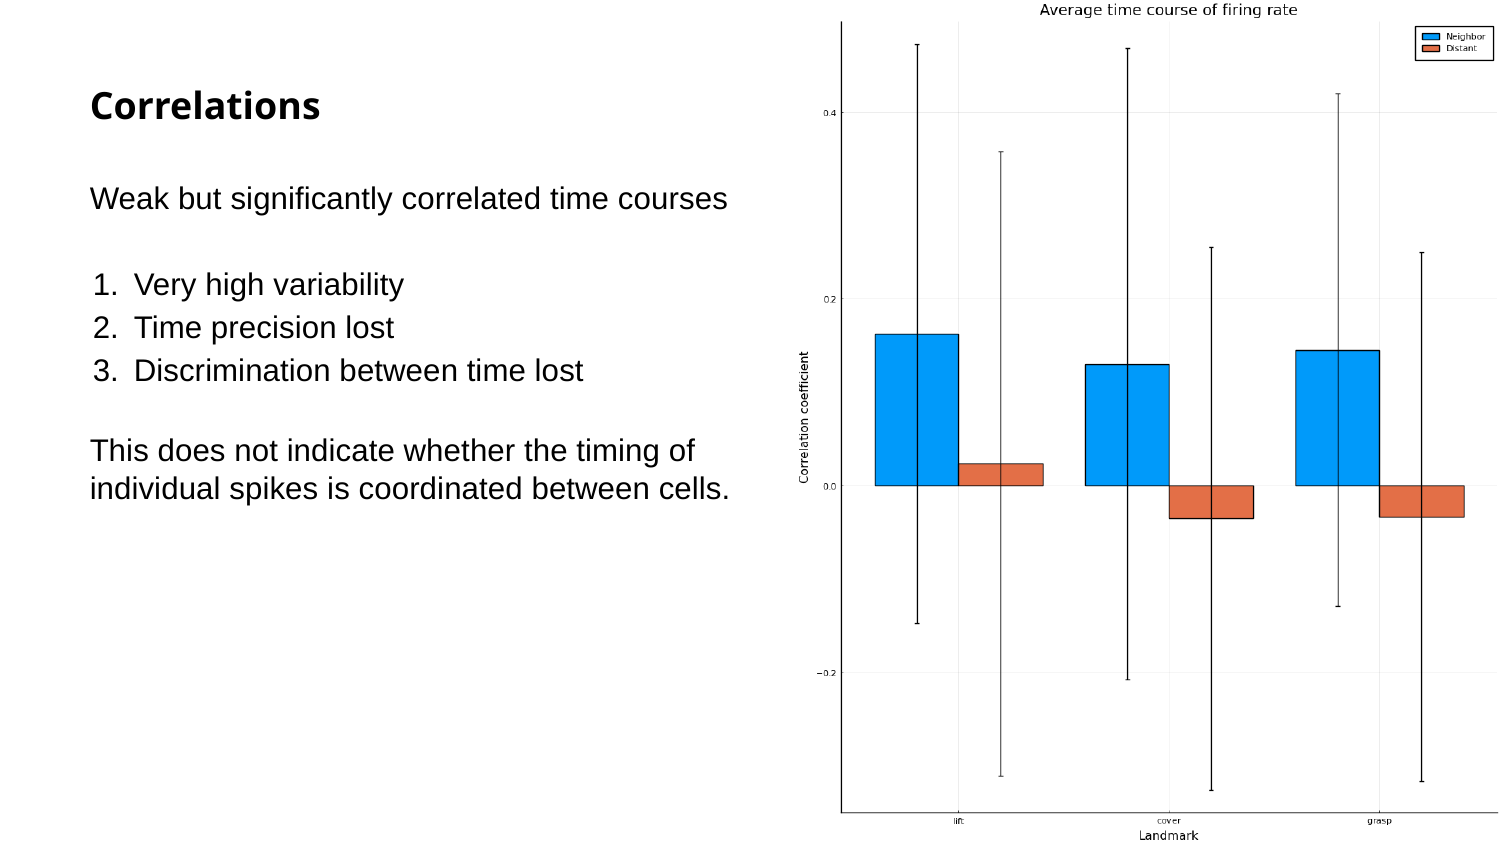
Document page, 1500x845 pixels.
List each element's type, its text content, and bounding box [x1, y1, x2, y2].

text_box Correlations Weak but significantly correlated time courses Very high variability Time precision lost Discrimination between time lost This does not indicate whether the timing of individual spikes is coordinated between cells. [75, 75, 778, 654]
picture [796, 0, 1500, 845]
